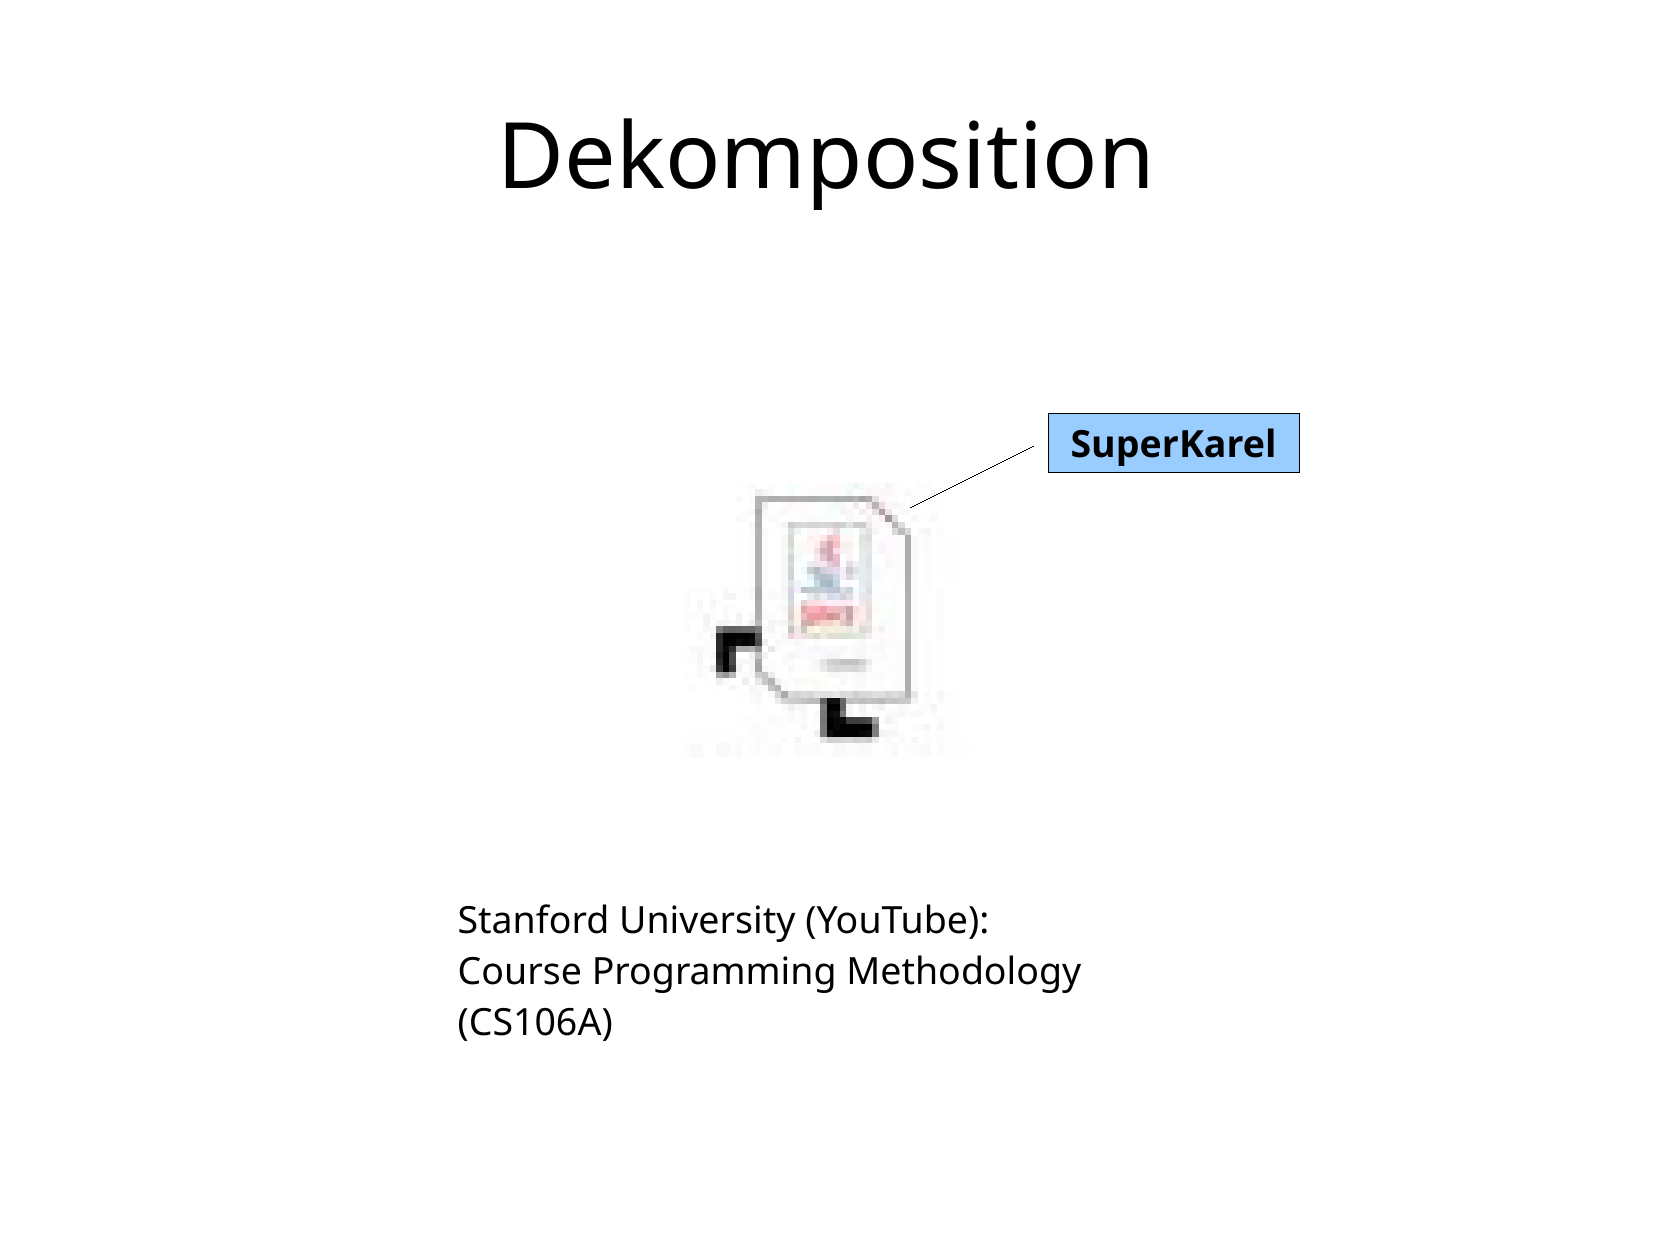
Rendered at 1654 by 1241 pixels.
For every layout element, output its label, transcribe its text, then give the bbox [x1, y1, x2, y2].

text_box Stanford University (YouTube): Course Programming Methodology (CS106A) [442, 885, 1211, 988]
title Dekomposition [82, 56, 1571, 250]
text_box SuperKarel [1048, 413, 1299, 473]
picture [684, 483, 970, 757]
